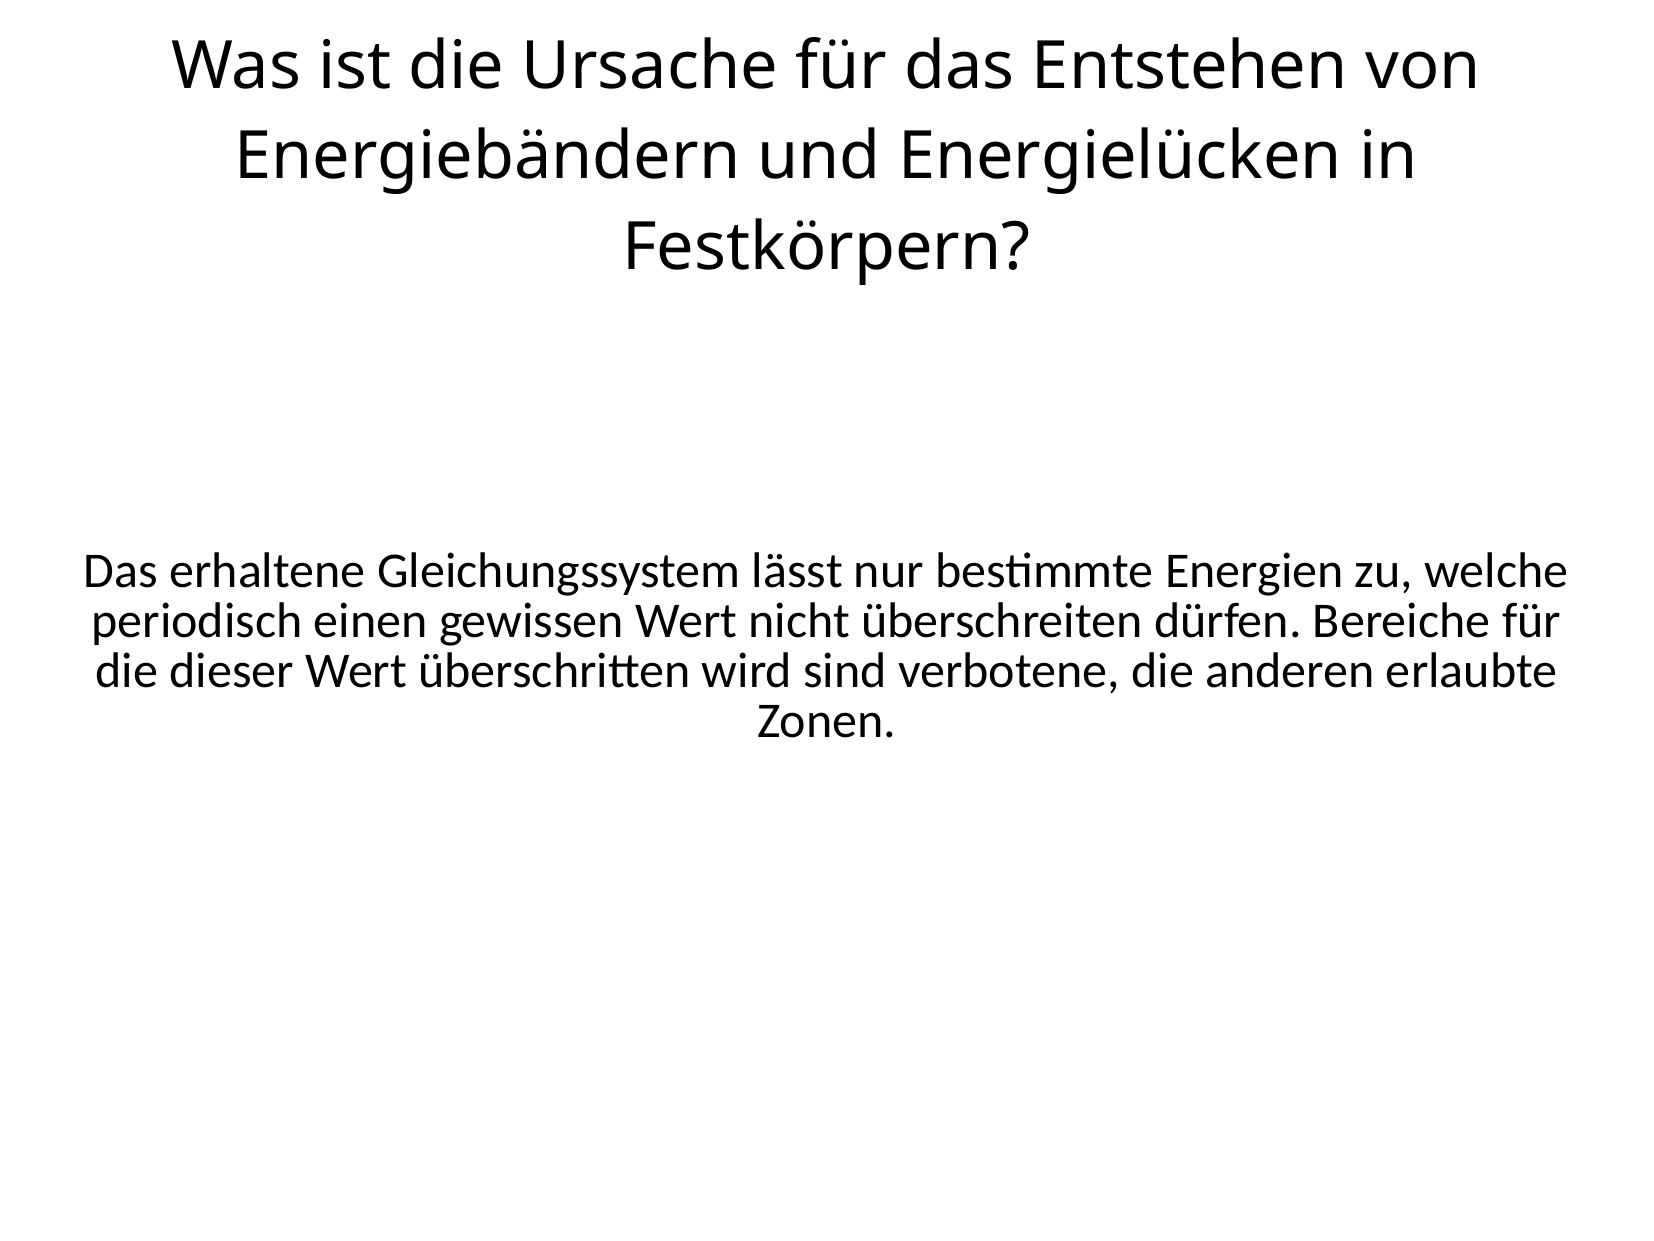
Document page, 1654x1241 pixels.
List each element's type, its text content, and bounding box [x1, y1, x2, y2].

title Was ist die Ursache für das Entstehen von Energiebändern und Energielücken in Festkörpern? [82, 19, 1571, 287]
subtitle Das erhaltene Gleichungssystem lässt nur bestimmte Energien zu, welche periodisch einen gewissen Wert nicht überschreiten dürfen. Bereiche für die dieser Wert überschritten wird sind verbotene, die anderen erlaubte Zonen. [82, 290, 1571, 1010]
